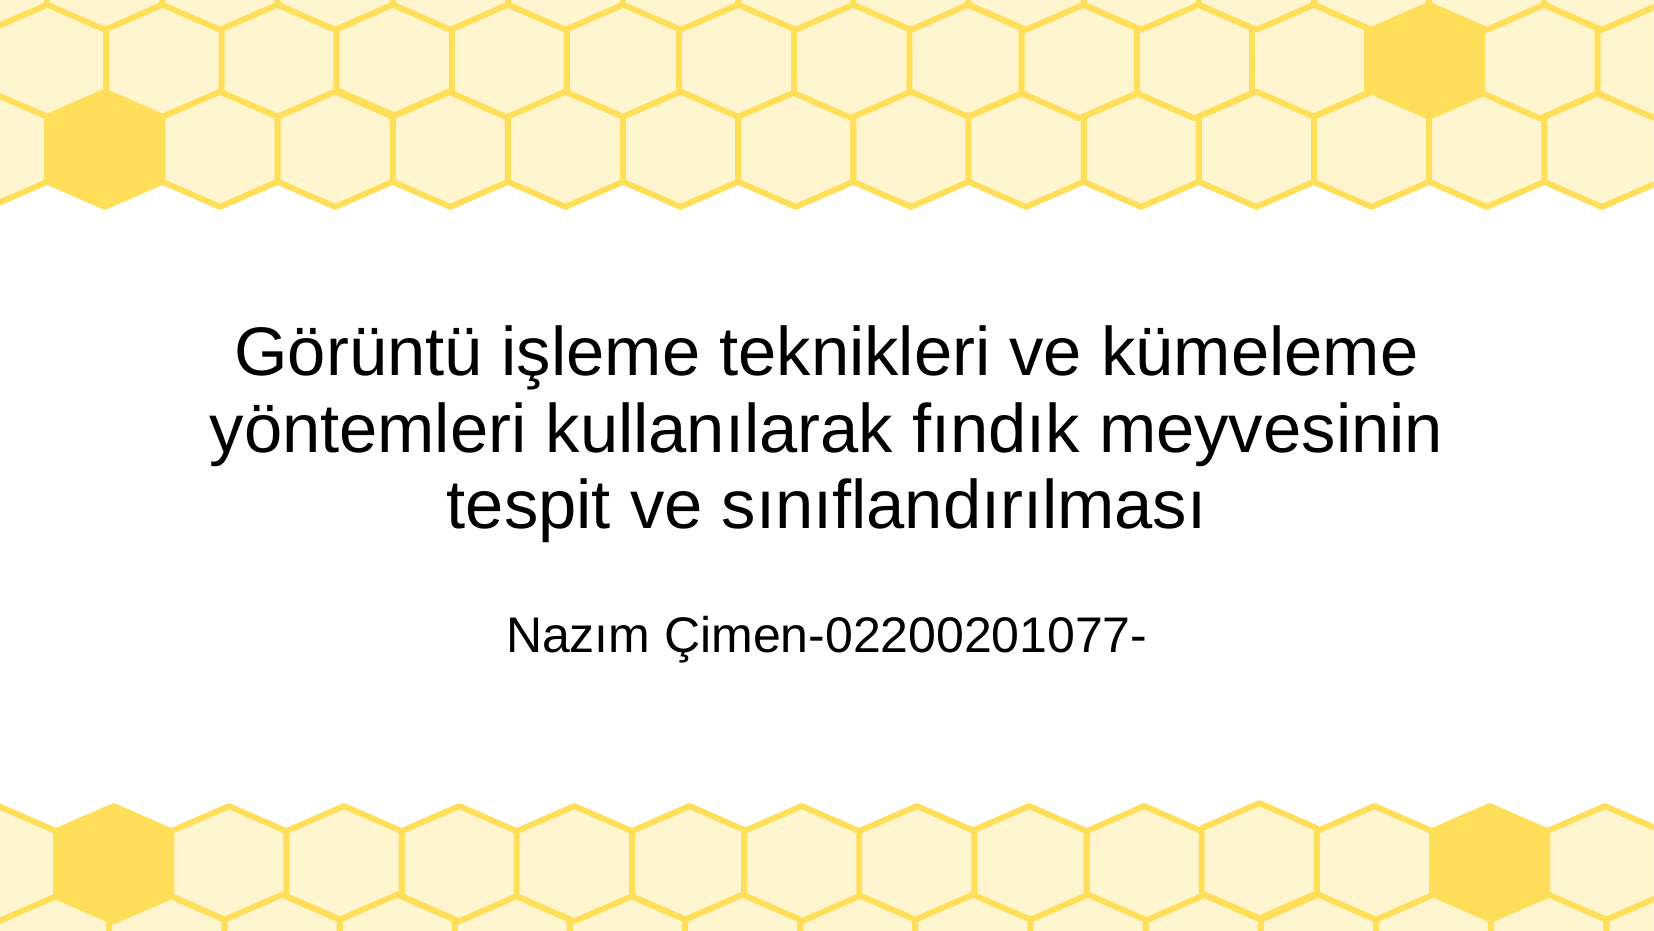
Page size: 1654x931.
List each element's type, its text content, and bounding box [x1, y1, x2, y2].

subtitle Nazım Çimen-02200201077- [88, 561, 1565, 709]
title Görüntü işleme teknikleri ve kümeleme yöntemleri kullanılarak fındık meyvesinin tespit ve sınıflandırılması [88, 312, 1565, 544]
